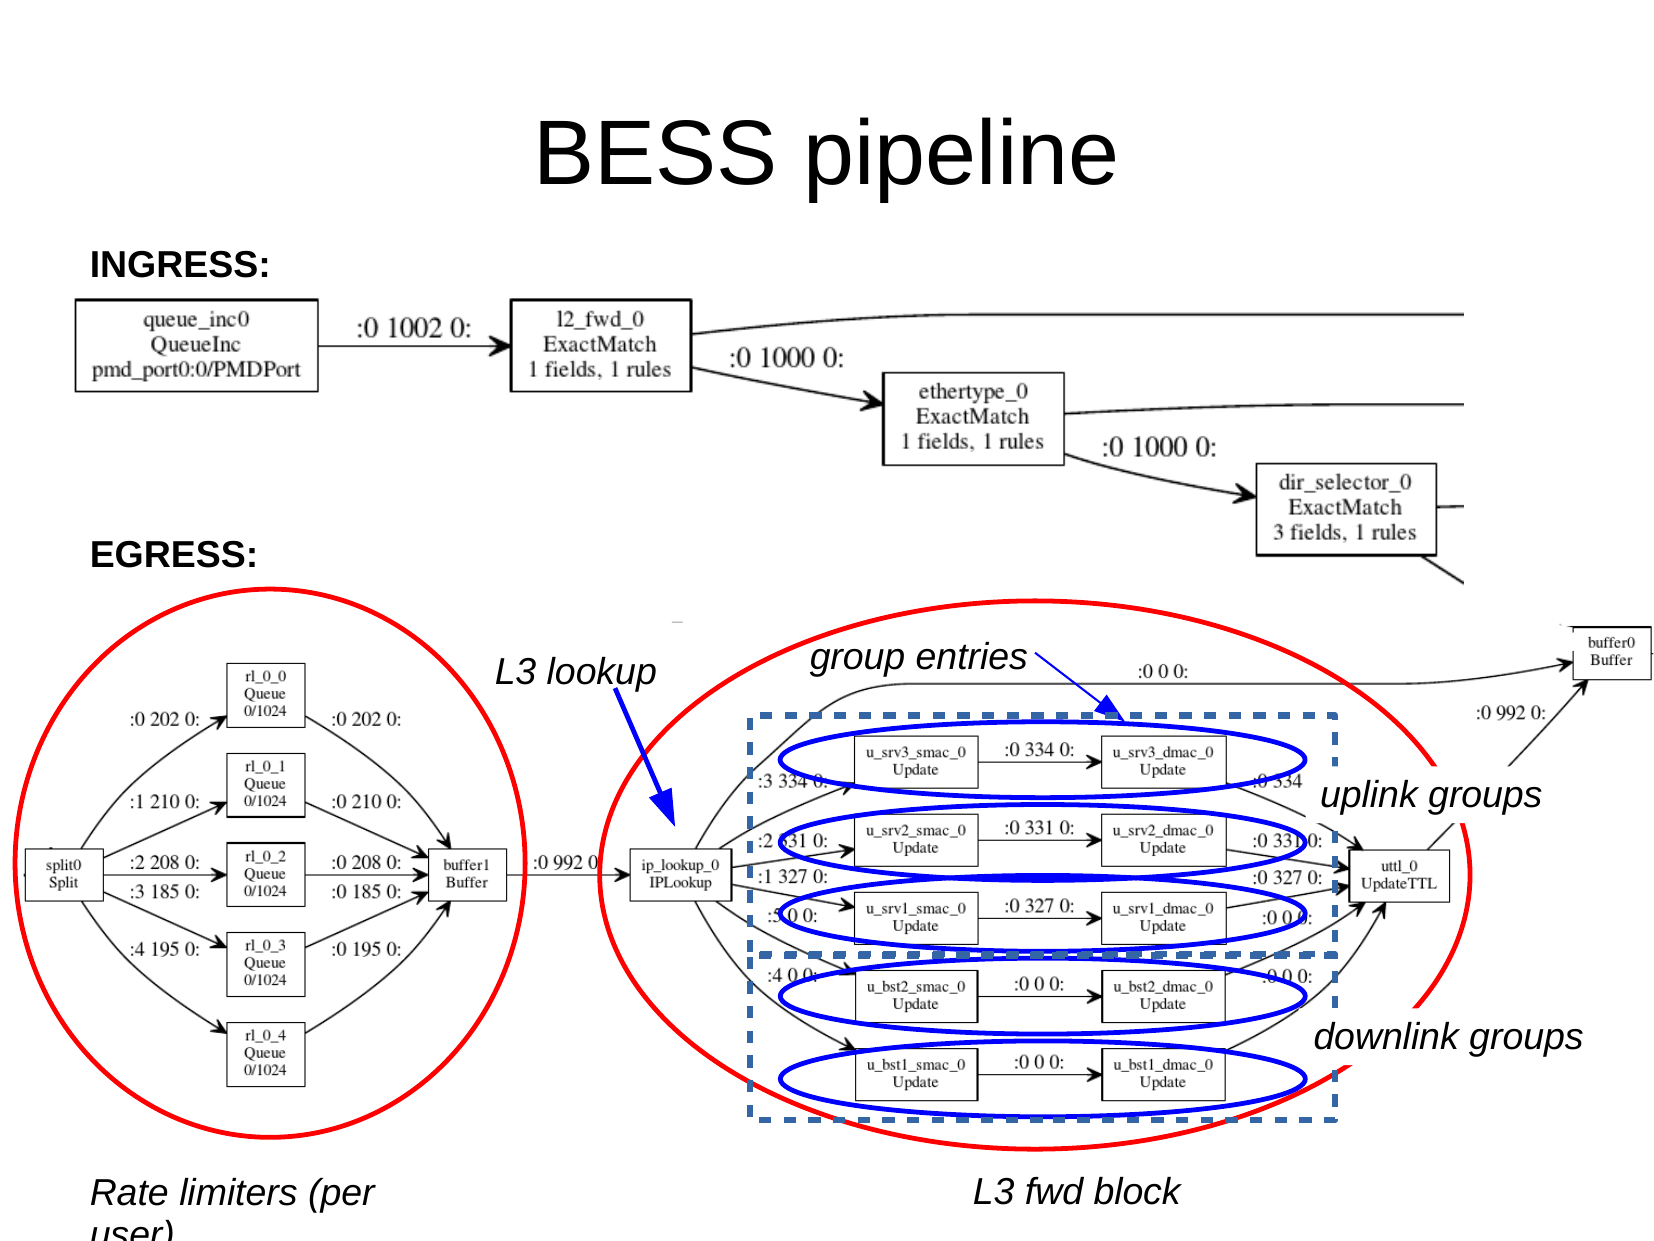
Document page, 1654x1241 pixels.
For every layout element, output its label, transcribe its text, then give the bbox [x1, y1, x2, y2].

text_box uplink groups [1305, 766, 1561, 823]
text_box Rate limiters (per user) [75, 1163, 481, 1241]
picture [632, 719, 672, 749]
title BESS pipeline [82, 49, 1571, 257]
text_box downlink groups [1298, 1008, 1614, 1065]
text_box EGRESS: [75, 525, 376, 576]
picture [783, 725, 1302, 795]
picture [783, 961, 1302, 1031]
text_box group entries [795, 628, 1051, 704]
picture [859, 604, 1430, 766]
picture [783, 881, 1302, 948]
text_box L3 lookup [480, 643, 736, 719]
picture [603, 650, 1467, 1146]
picture [783, 807, 1302, 875]
picture [944, 952, 956, 958]
picture [18, 592, 522, 1134]
picture [1118, 952, 1126, 957]
picture [1139, 951, 1154, 959]
text_box L3 fwd block [958, 1162, 1214, 1238]
picture [1, 261, 1654, 1150]
text_box INGRESS: [75, 236, 376, 287]
picture [783, 1044, 1302, 1114]
picture [970, 953, 981, 957]
